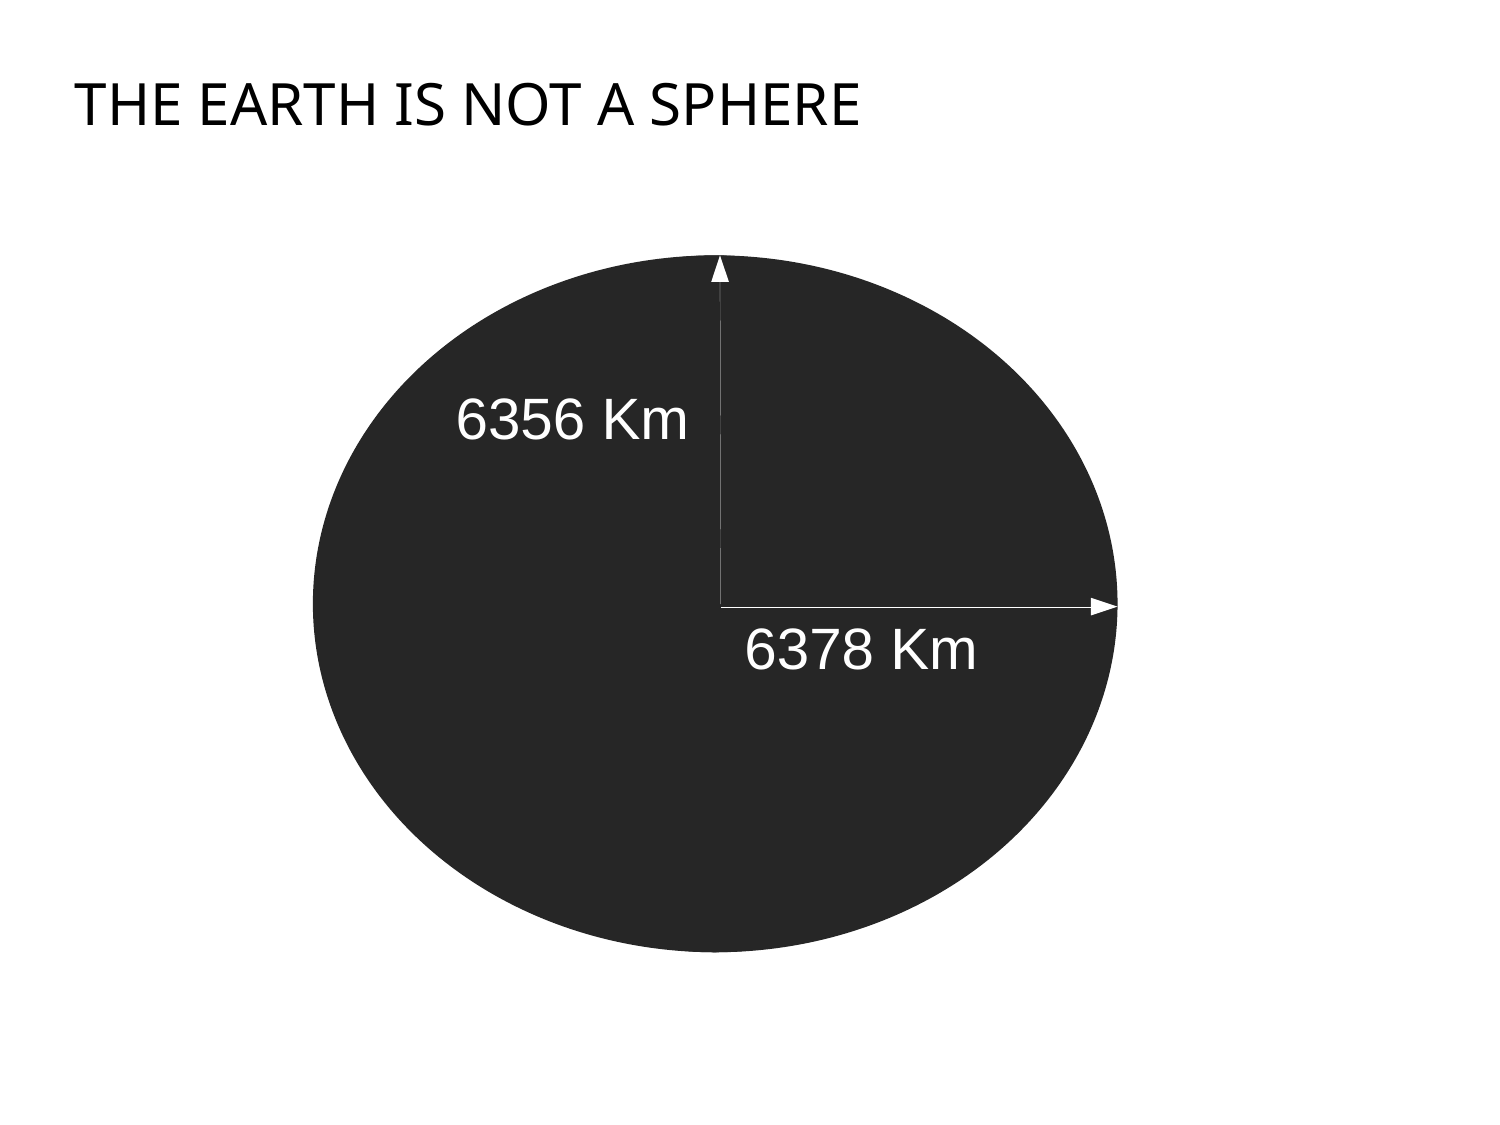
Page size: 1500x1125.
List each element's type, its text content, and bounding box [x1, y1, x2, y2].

text_box [312, 255, 1118, 953]
text_box 6378 Km [729, 608, 1010, 689]
text_box 6356 Km [440, 373, 704, 459]
title THE EARTH IS NOT A SPHERE [60, 60, 1500, 226]
